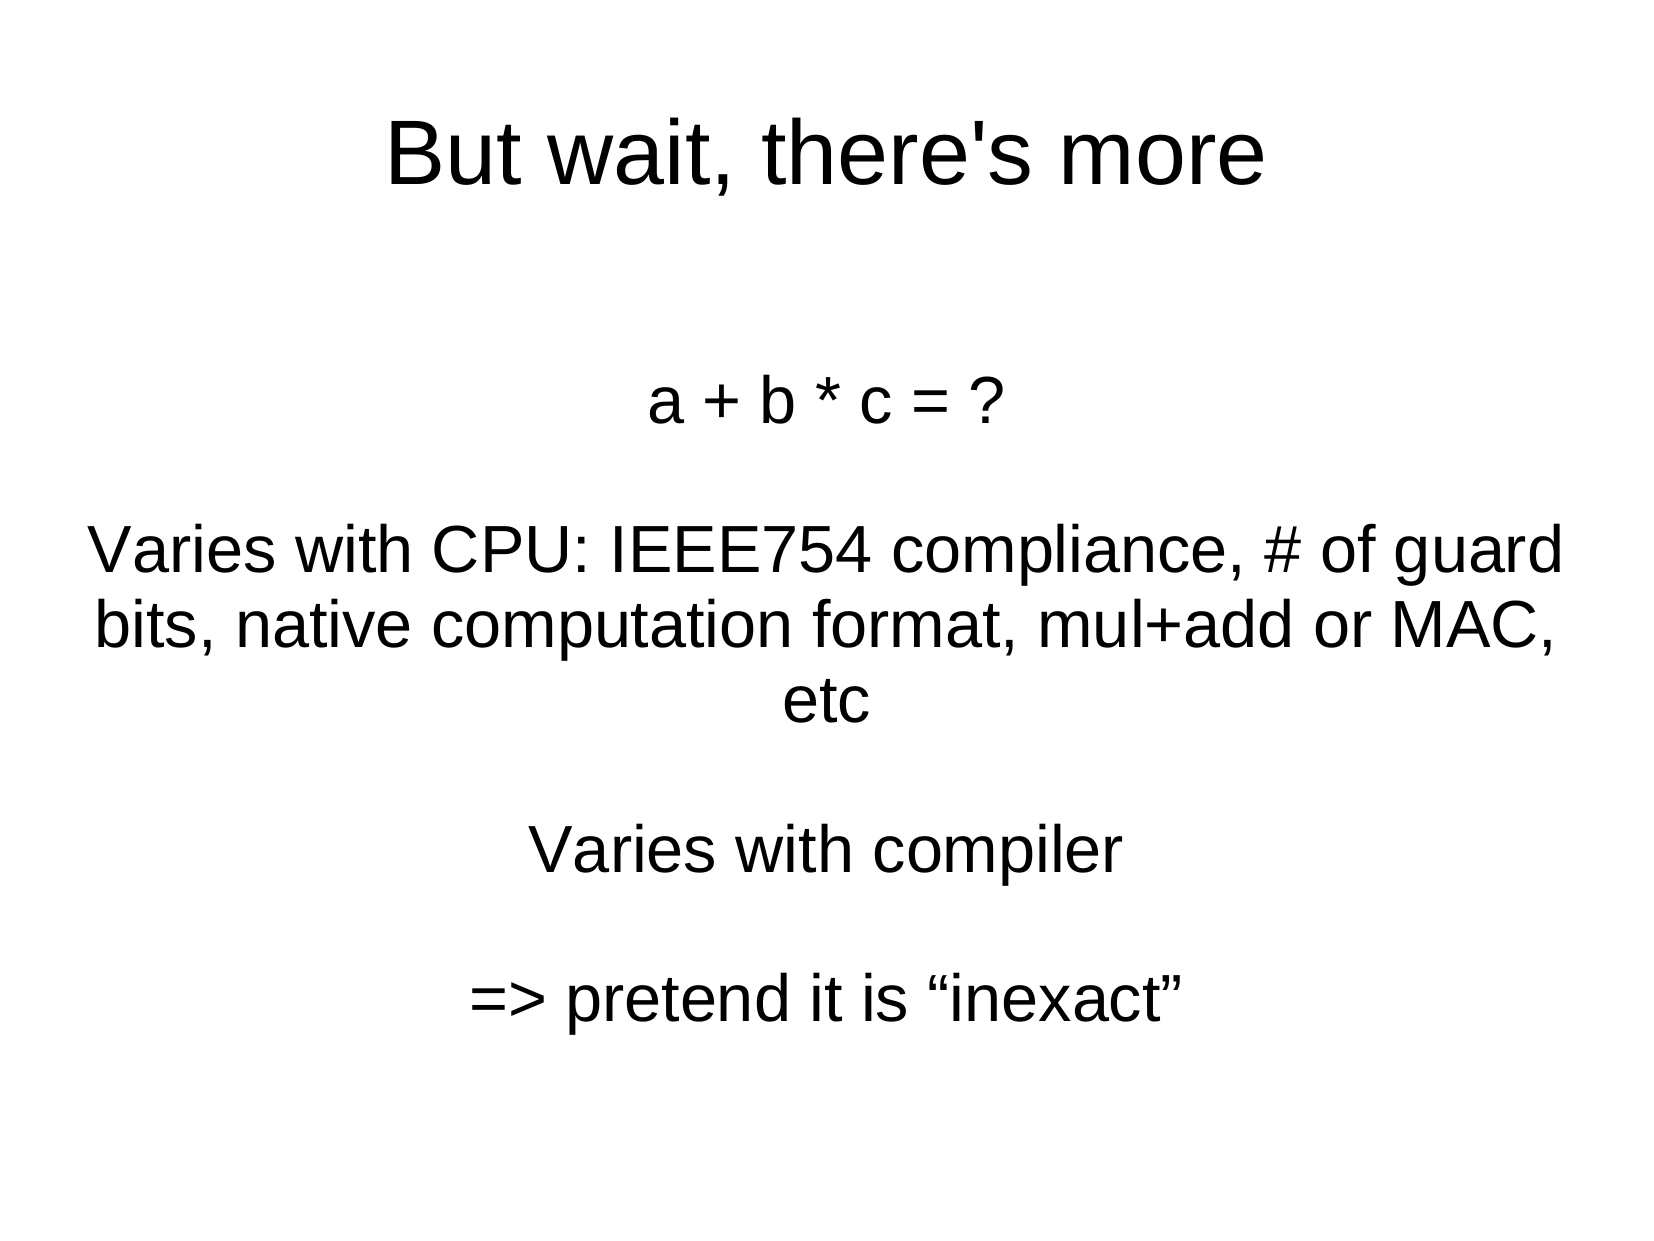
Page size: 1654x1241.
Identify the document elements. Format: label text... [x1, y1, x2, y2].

subtitle a + b * c = ? Varies with CPU: IEEE754 compliance, # of guard bits, native computation format, mul+add or MAC, etc Varies with compiler => pretend it is “inexact” [82, 290, 1571, 1109]
title But wait, there's more [82, 49, 1571, 257]
